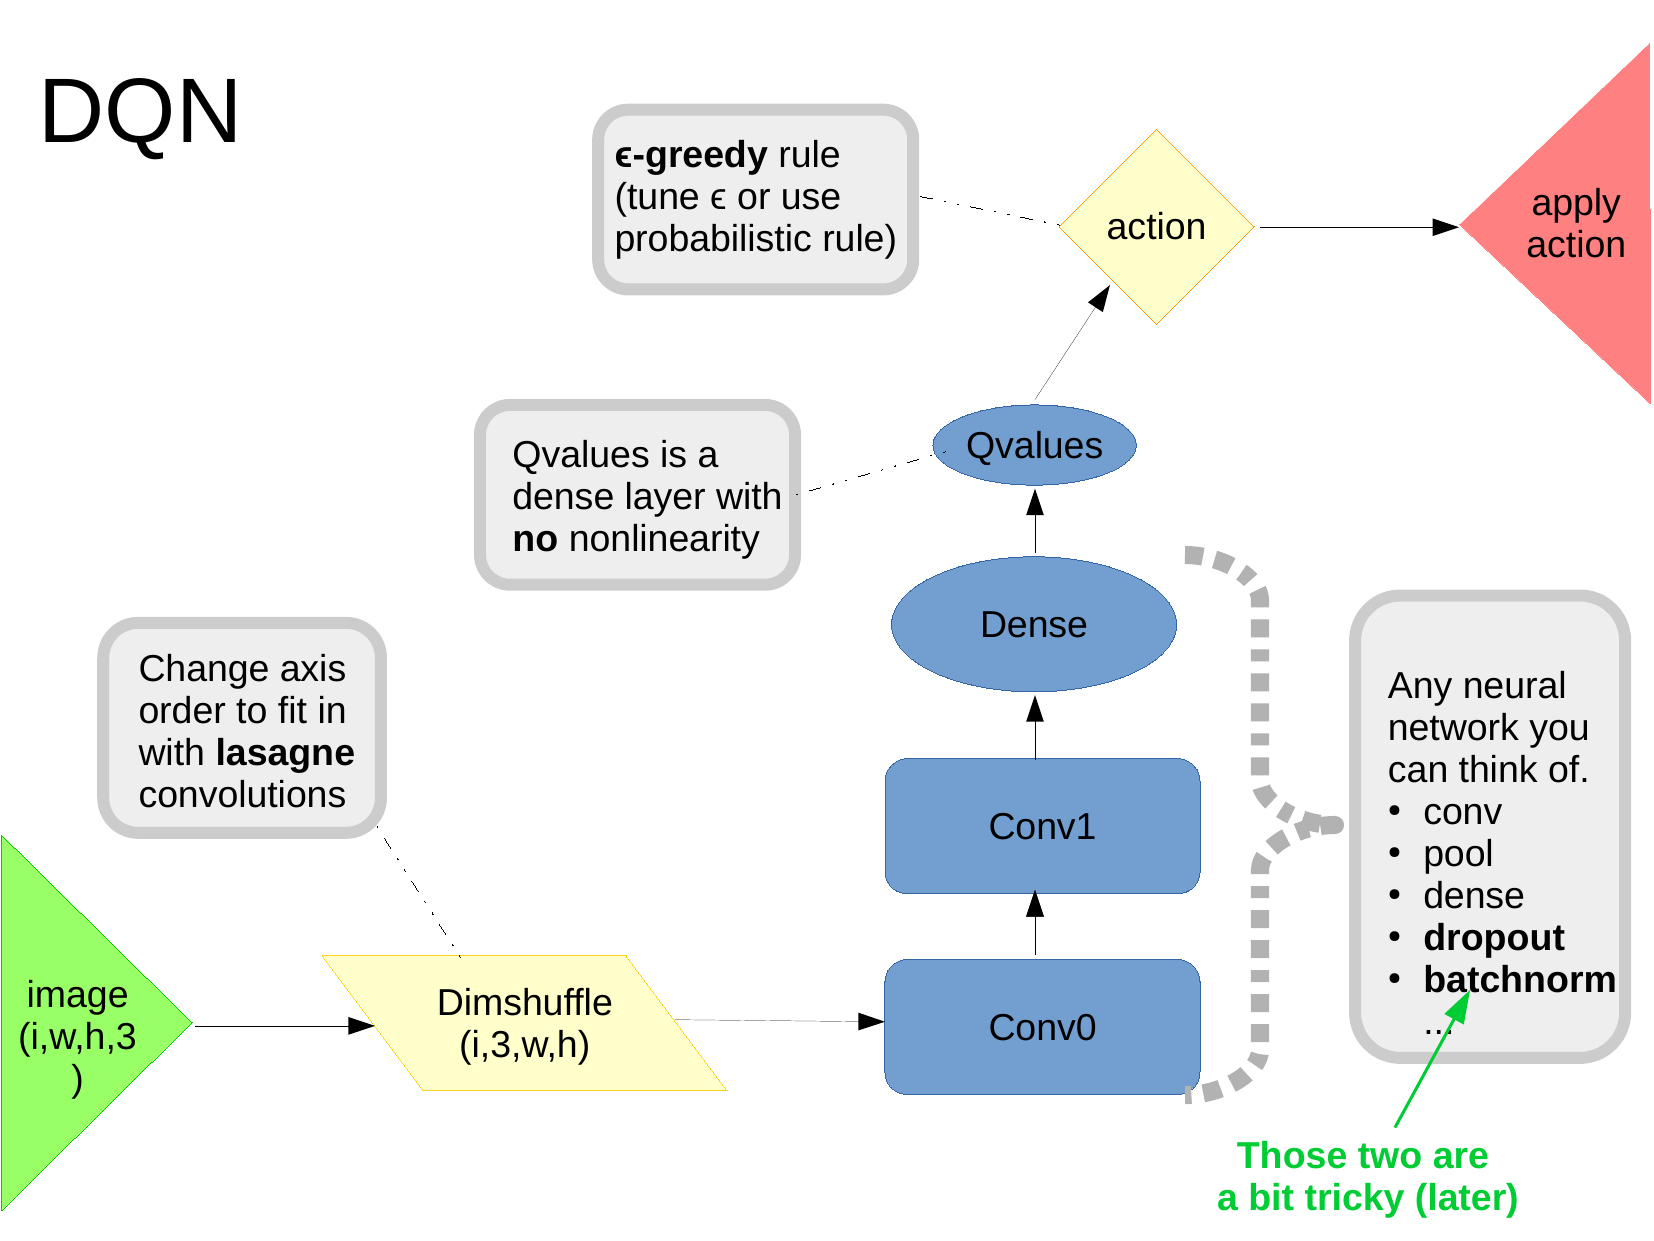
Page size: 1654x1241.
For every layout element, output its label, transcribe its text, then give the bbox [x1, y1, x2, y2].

text_box DQN [15, 42, 267, 286]
text_box [1, 1075, 139, 1211]
text_box [1376, 1051, 1434, 1058]
text_box image (i,w,h,3) [0, 957, 167, 1075]
text_box [603, 277, 908, 290]
text_box Conv1 [885, 758, 1201, 894]
text_box [608, 109, 903, 117]
text_box [167, 997, 193, 1048]
text_box Dense [891, 556, 1177, 692]
text_box apply action [1457, 165, 1654, 282]
text_box ϵ-greedy rule (tune ϵ or use probabilistic rule) [590, 117, 934, 277]
text_box Change axis order to fit in with lasagne convolutions [123, 640, 376, 824]
text_box [1, 835, 126, 957]
text_box Qvalues [932, 404, 1137, 486]
text_box [103, 622, 381, 833]
text_box [1436, 1051, 1604, 1058]
text_box Any neural network you can think of. conv pool dense dropout batchnorm ... [1373, 657, 1654, 1051]
text_box Qvalues is a dense layer with no nonlinearity [497, 426, 813, 568]
text_box Those two are a bit tricky (later) [1202, 1127, 1535, 1241]
text_box [1520, 282, 1651, 404]
text_box Dimshuffle (i,3,w,h) [322, 955, 728, 1091]
text_box Conv0 [884, 959, 1201, 1095]
text_box [1355, 595, 1626, 1049]
text_box action [1059, 129, 1255, 325]
text_box [480, 404, 794, 585]
text_box [1522, 43, 1650, 165]
